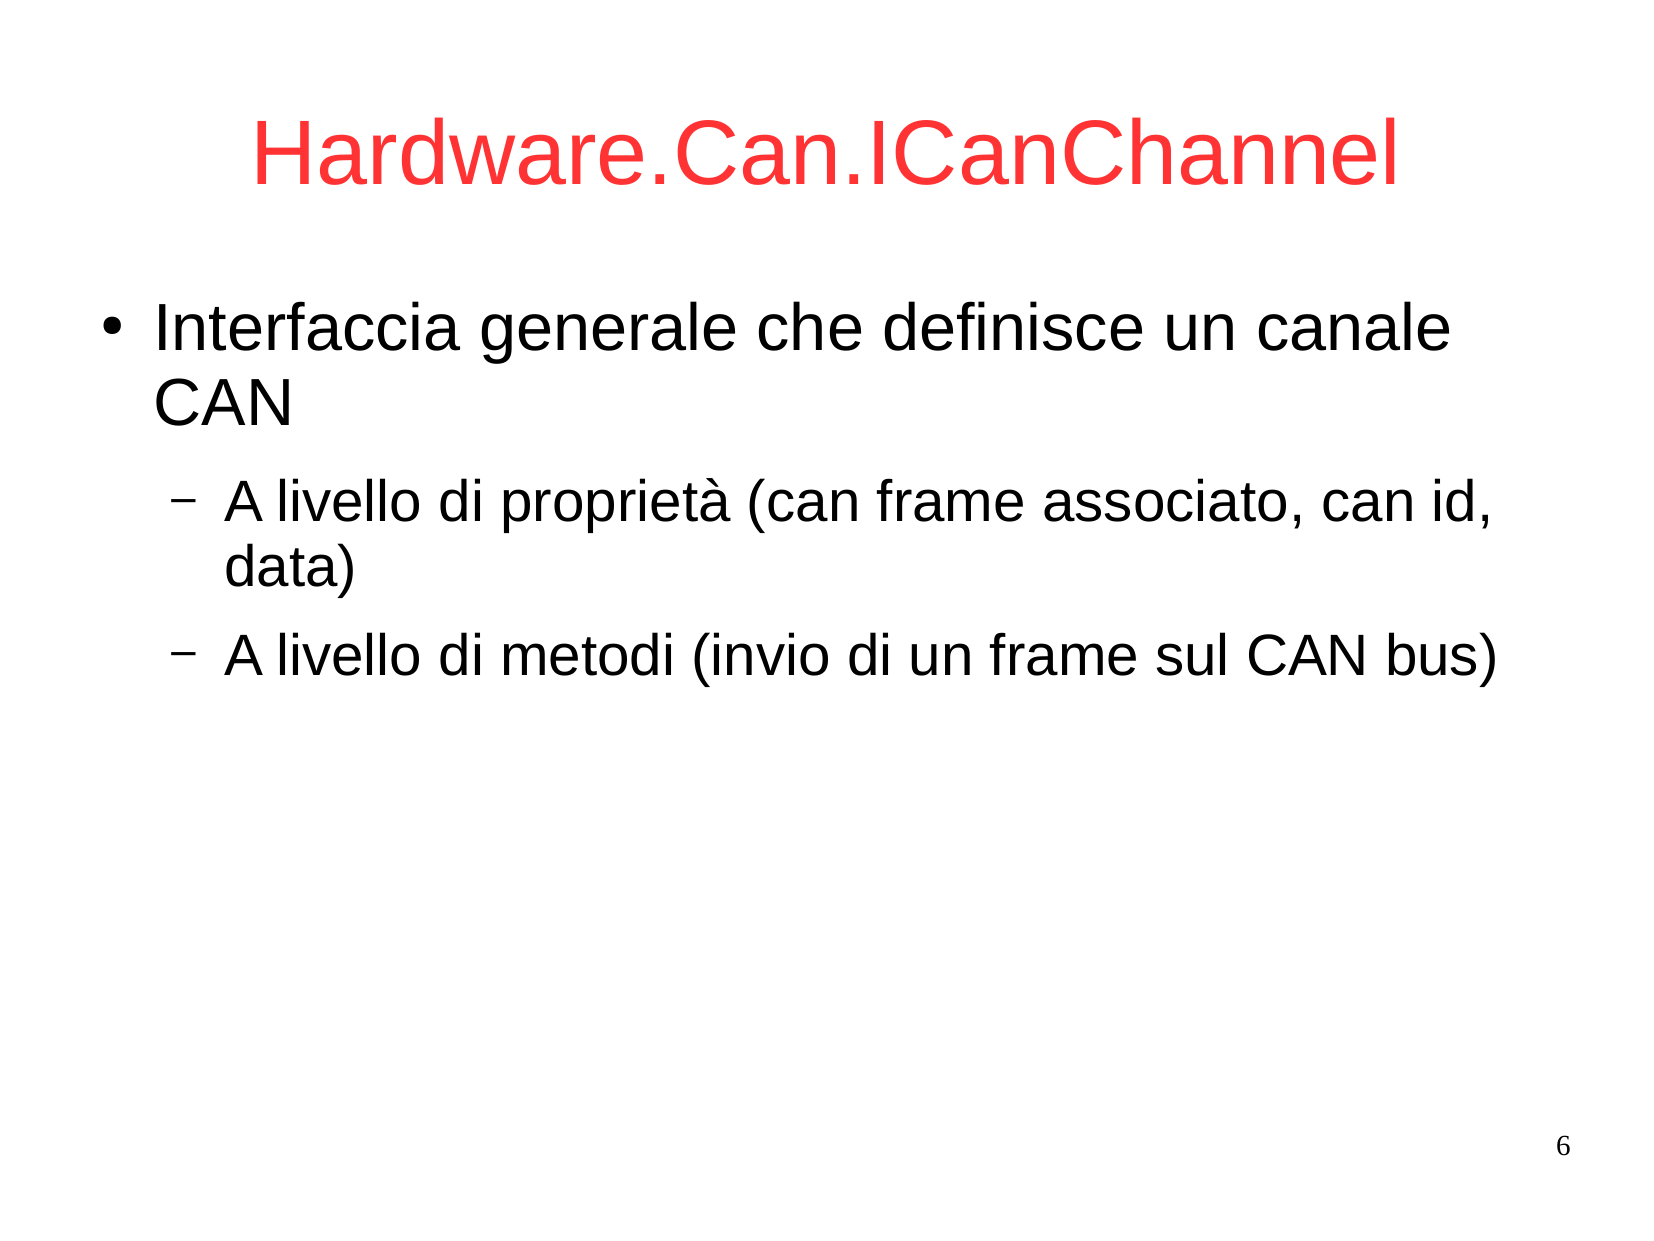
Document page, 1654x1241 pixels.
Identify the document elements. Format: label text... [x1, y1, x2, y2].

list Interfaccia generale che definisce un canale CAN A livello di proprietà (can frame associato, can id, data) A livello di metodi (invio di un frame sul CAN bus) [82, 290, 1571, 1109]
title Hardware.Can.ICanChannel [82, 49, 1571, 257]
